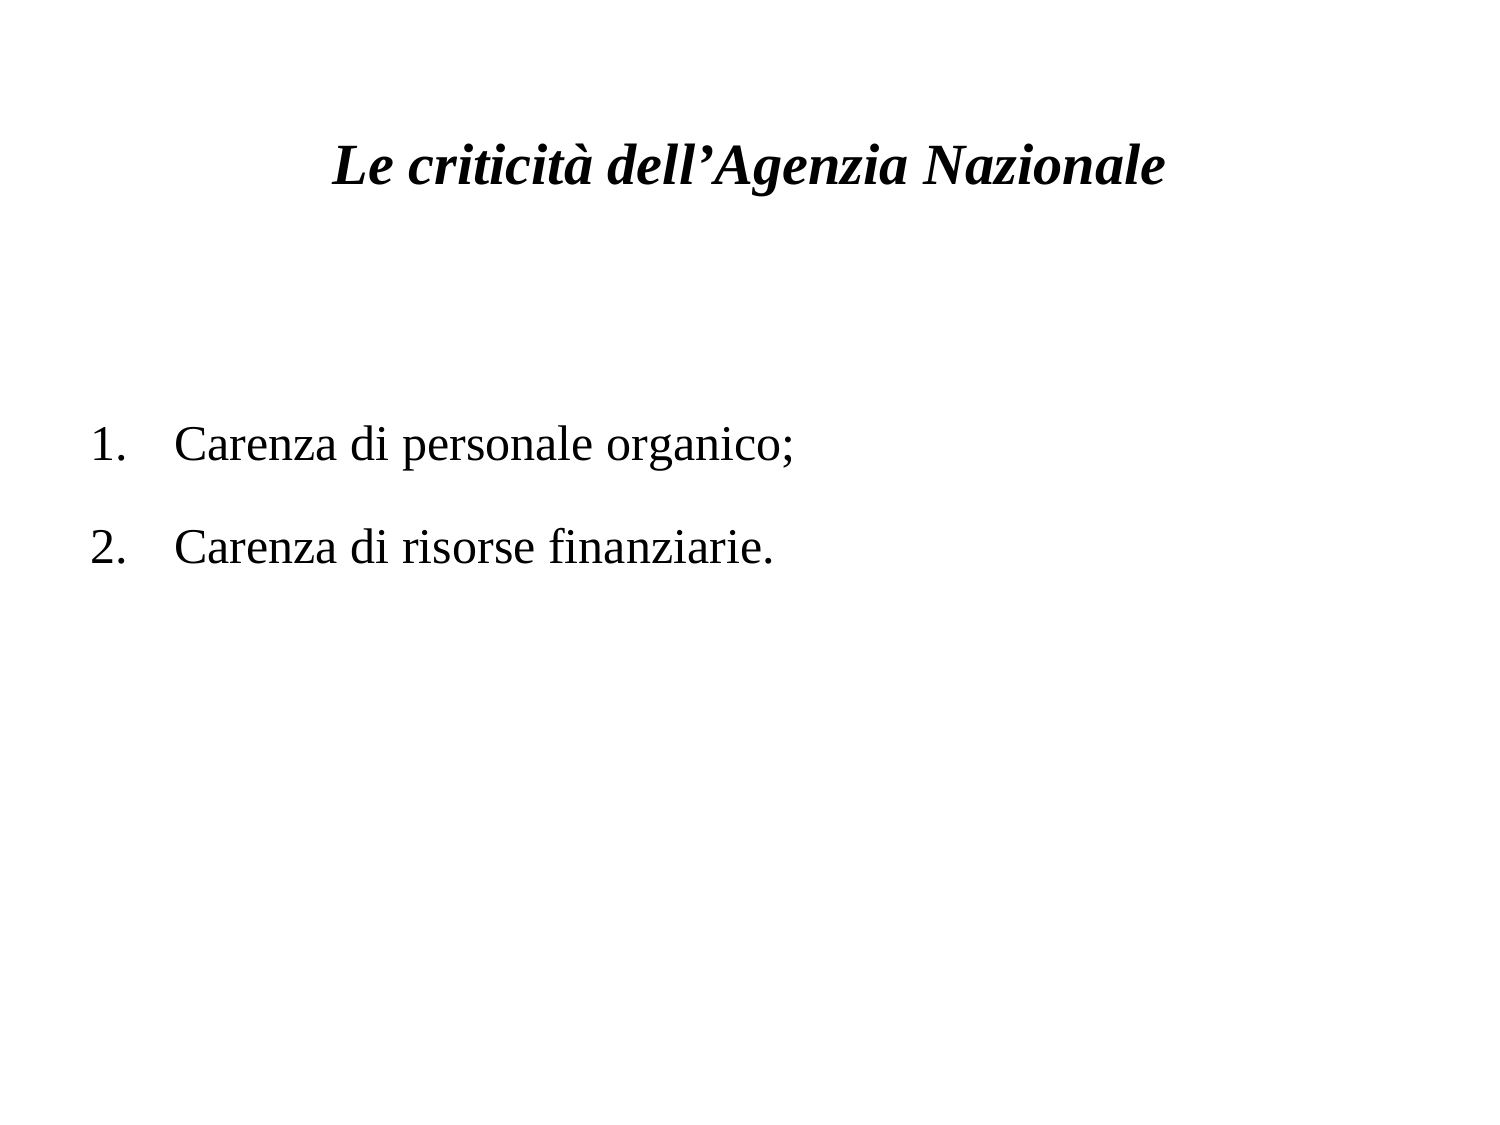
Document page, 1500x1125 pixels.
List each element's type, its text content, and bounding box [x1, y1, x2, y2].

list Carenza di personale organico; Carenza di risorse finanziarie. [75, 373, 1426, 1005]
title Le criticità dell’Agenzia Nazionale [75, 90, 1426, 233]
